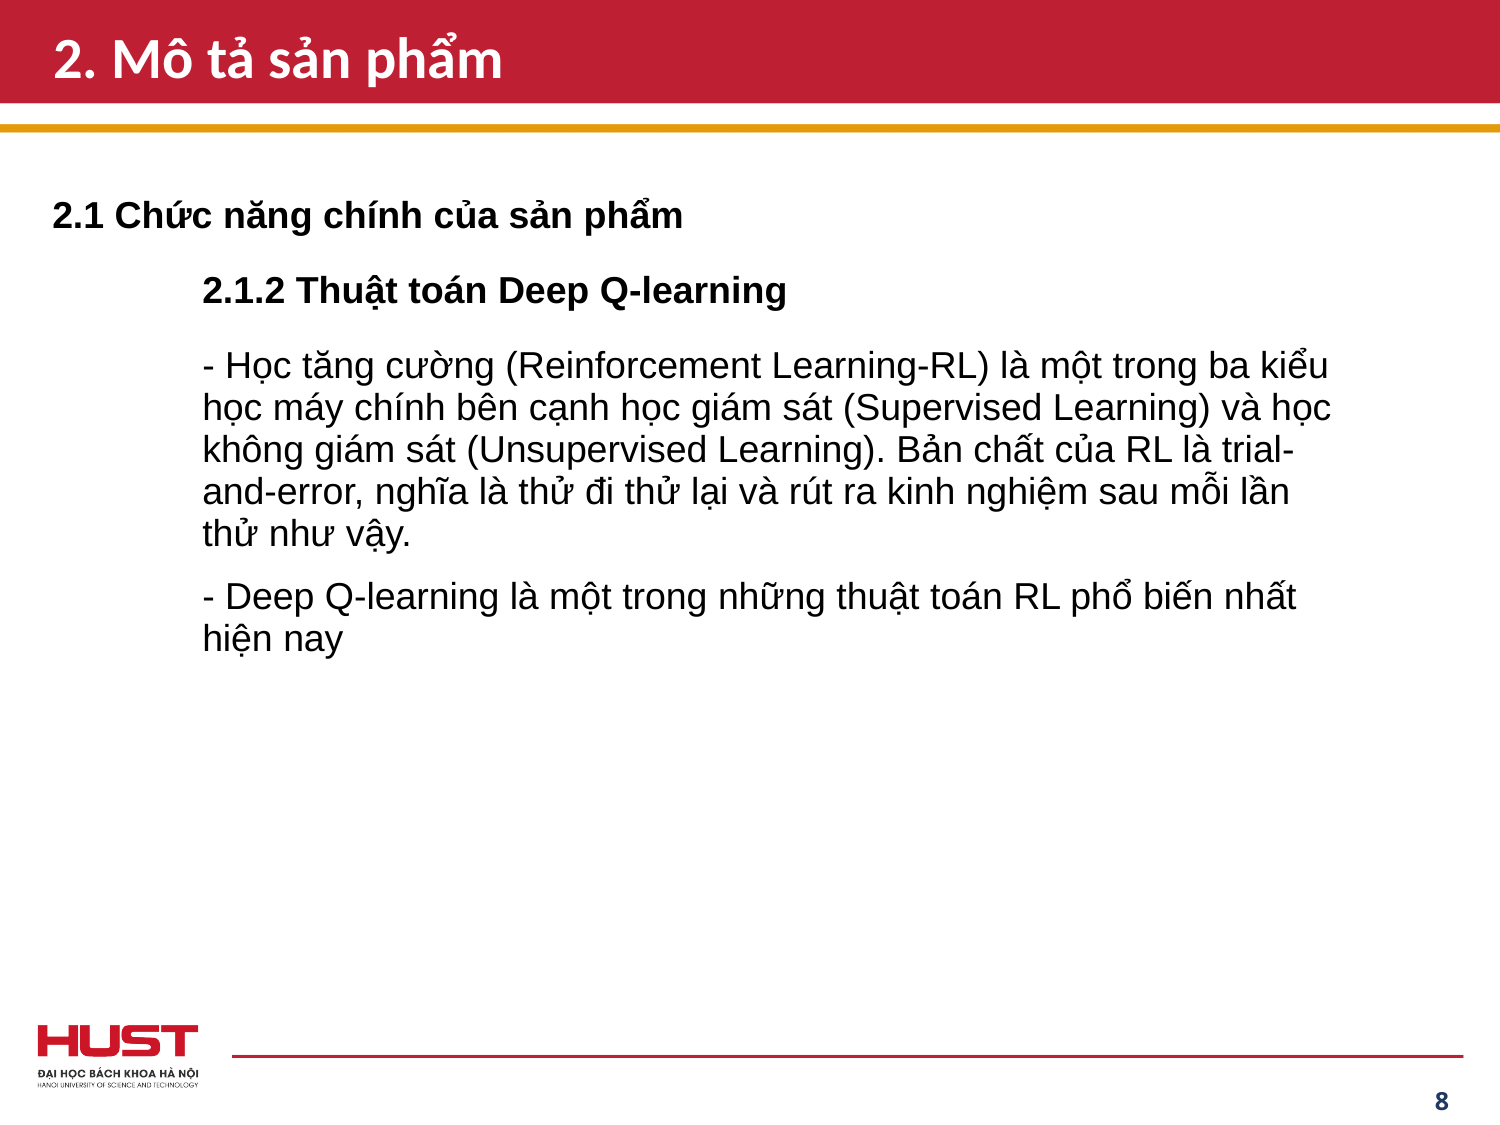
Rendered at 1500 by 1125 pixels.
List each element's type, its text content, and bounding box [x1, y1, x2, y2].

text_box - Học tăng cường (Reinforcement Learning-RL) là một trong ba kiểu học máy chính bên cạnh học giám sát (Supervised Learning) và học không giám sát (Unsupervised Learning). Bản chất của RL là trial-and-error, nghĩa là thử đi thử lại và rút ra kinh nghiệm sau mỗi lần thử như vậy. - Deep Q-learning là một trong những thuật toán RL phổ biến nhất hiện nay [187, 338, 1351, 1013]
text_box 2.1.2 Thuật toán Deep Q-learning [37, 262, 1463, 338]
title 2. Mô tả sản phẩm [38, 12, 1462, 87]
picture [0, 0, 1500, 1125]
text_box 2.1 Chức năng chính của sản phẩm [37, 187, 1463, 262]
